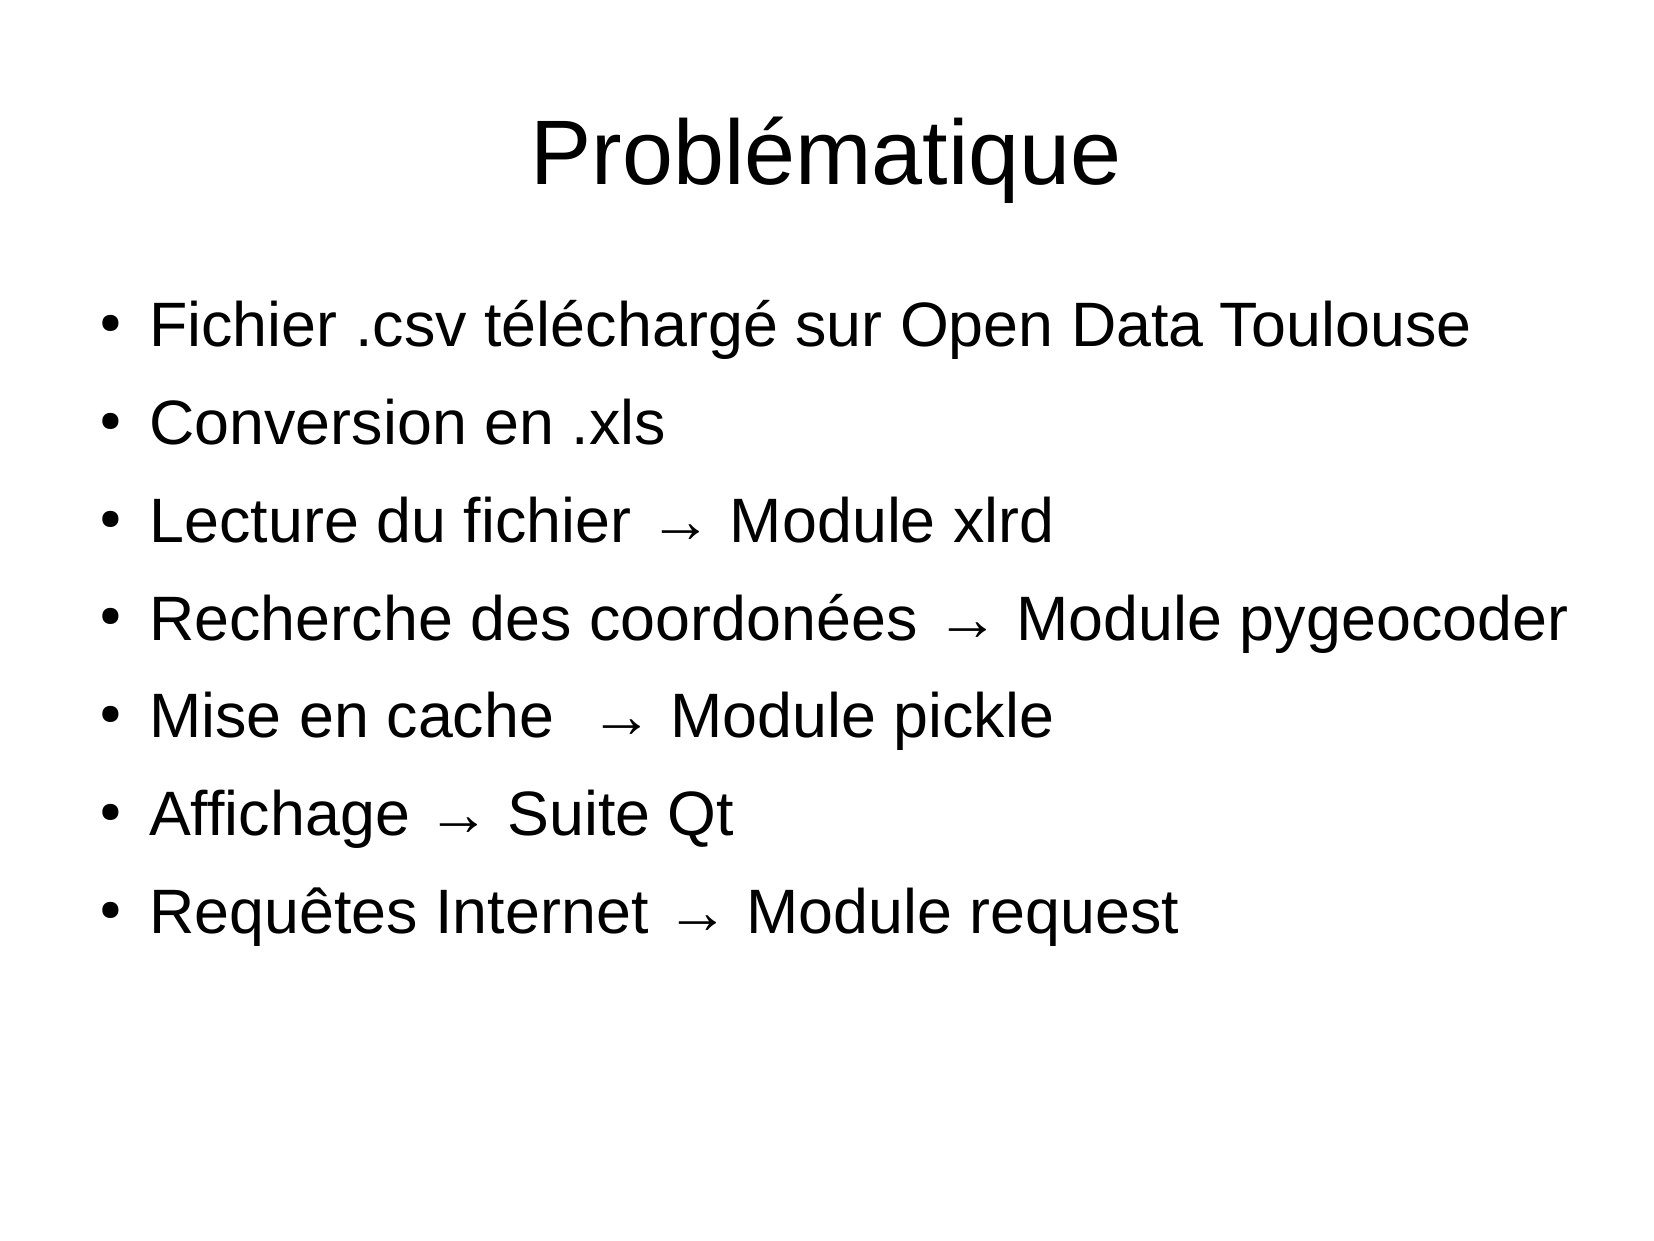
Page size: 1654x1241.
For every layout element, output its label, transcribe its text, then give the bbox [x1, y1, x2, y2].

title Problématique [82, 49, 1571, 257]
list Fichier .csv téléchargé sur Open Data Toulouse Conversion en .xls Lecture du fichier → Module xlrd Recherche des coordonées → Module pygeocoder Mise en cache → Module pickle Affichage → Suite Qt Requêtes Internet → Module request [82, 290, 1571, 1010]
